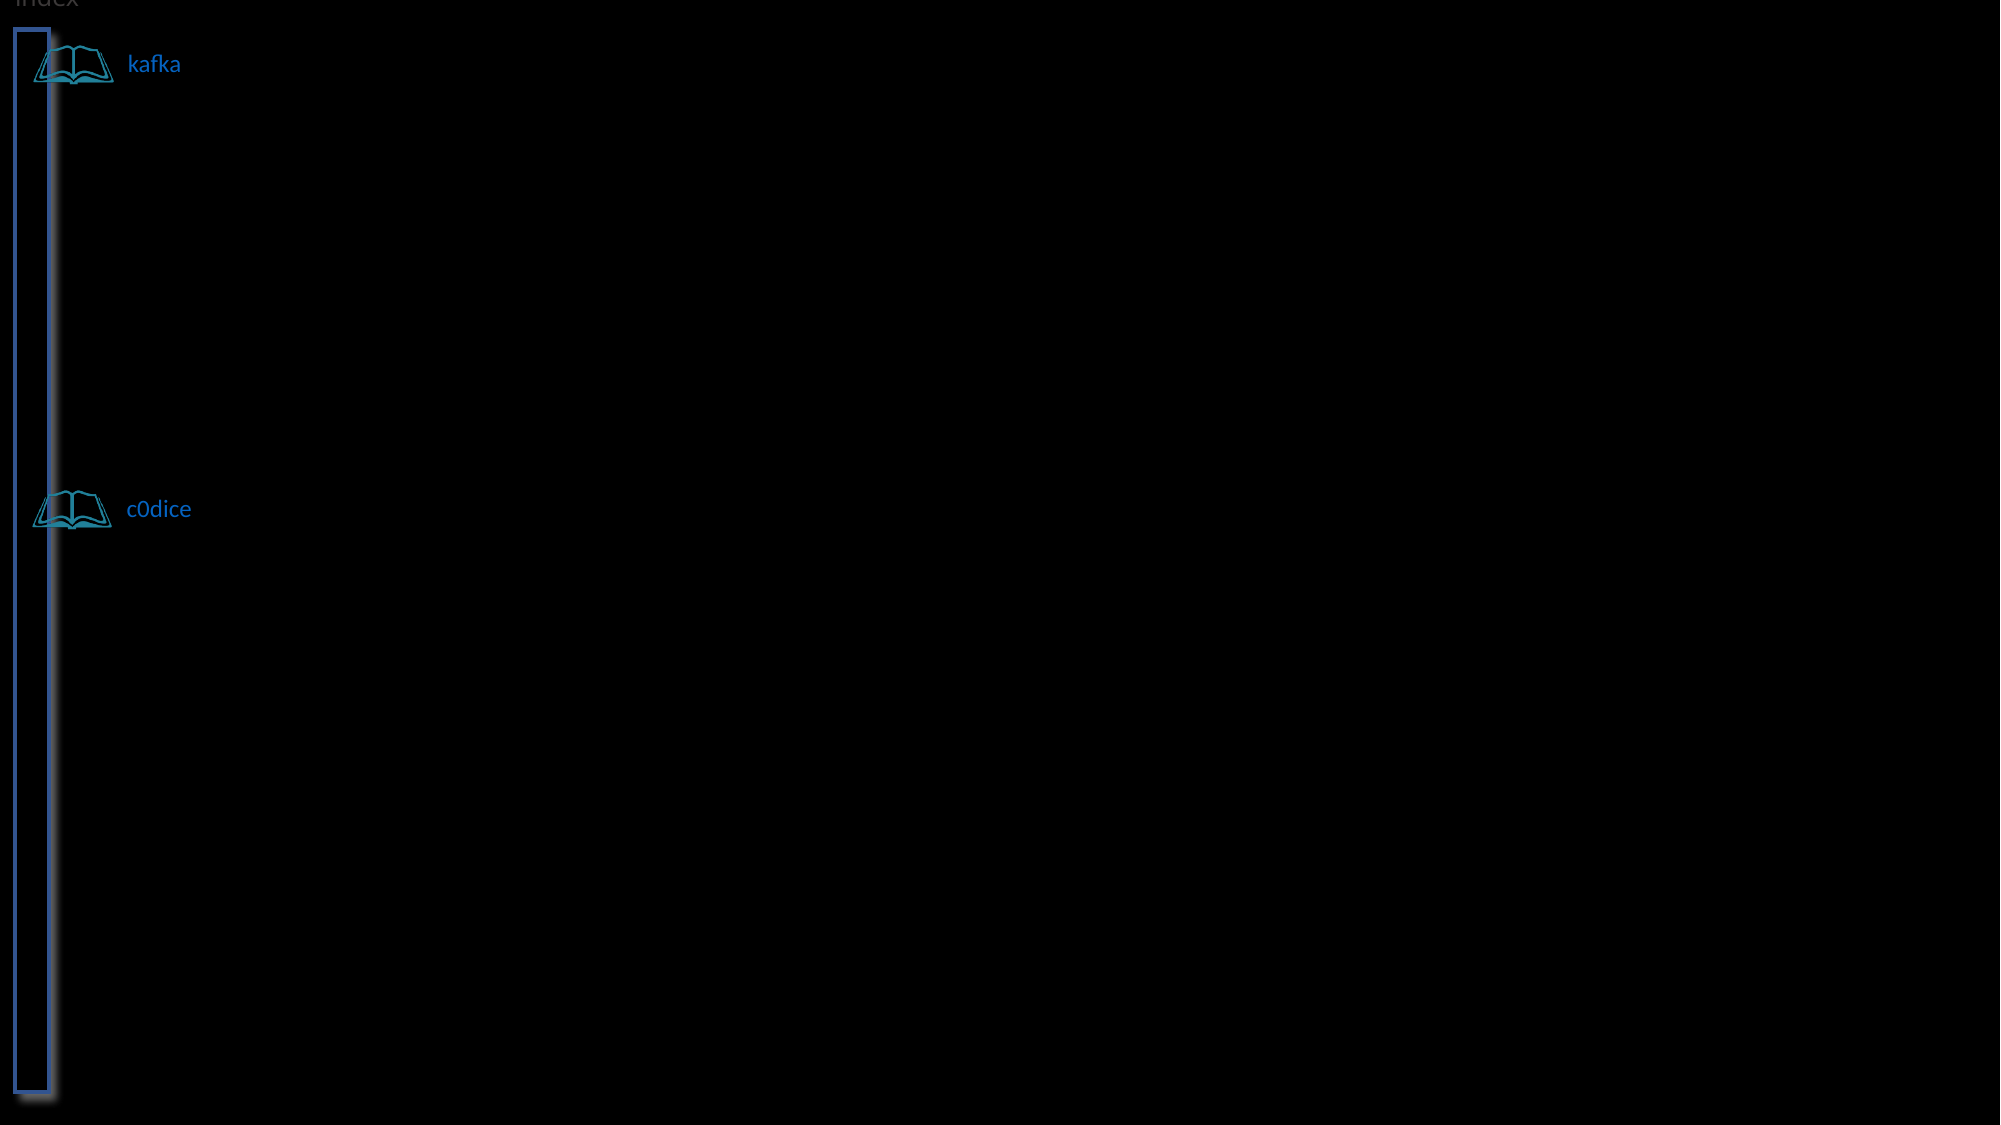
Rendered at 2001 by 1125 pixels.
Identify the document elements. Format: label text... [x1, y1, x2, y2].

picture [30, 488, 112, 532]
text_box c0dice [111, 485, 207, 530]
picture [31, 43, 114, 87]
text_box [14, 29, 49, 1093]
text_box kafka [113, 40, 197, 86]
